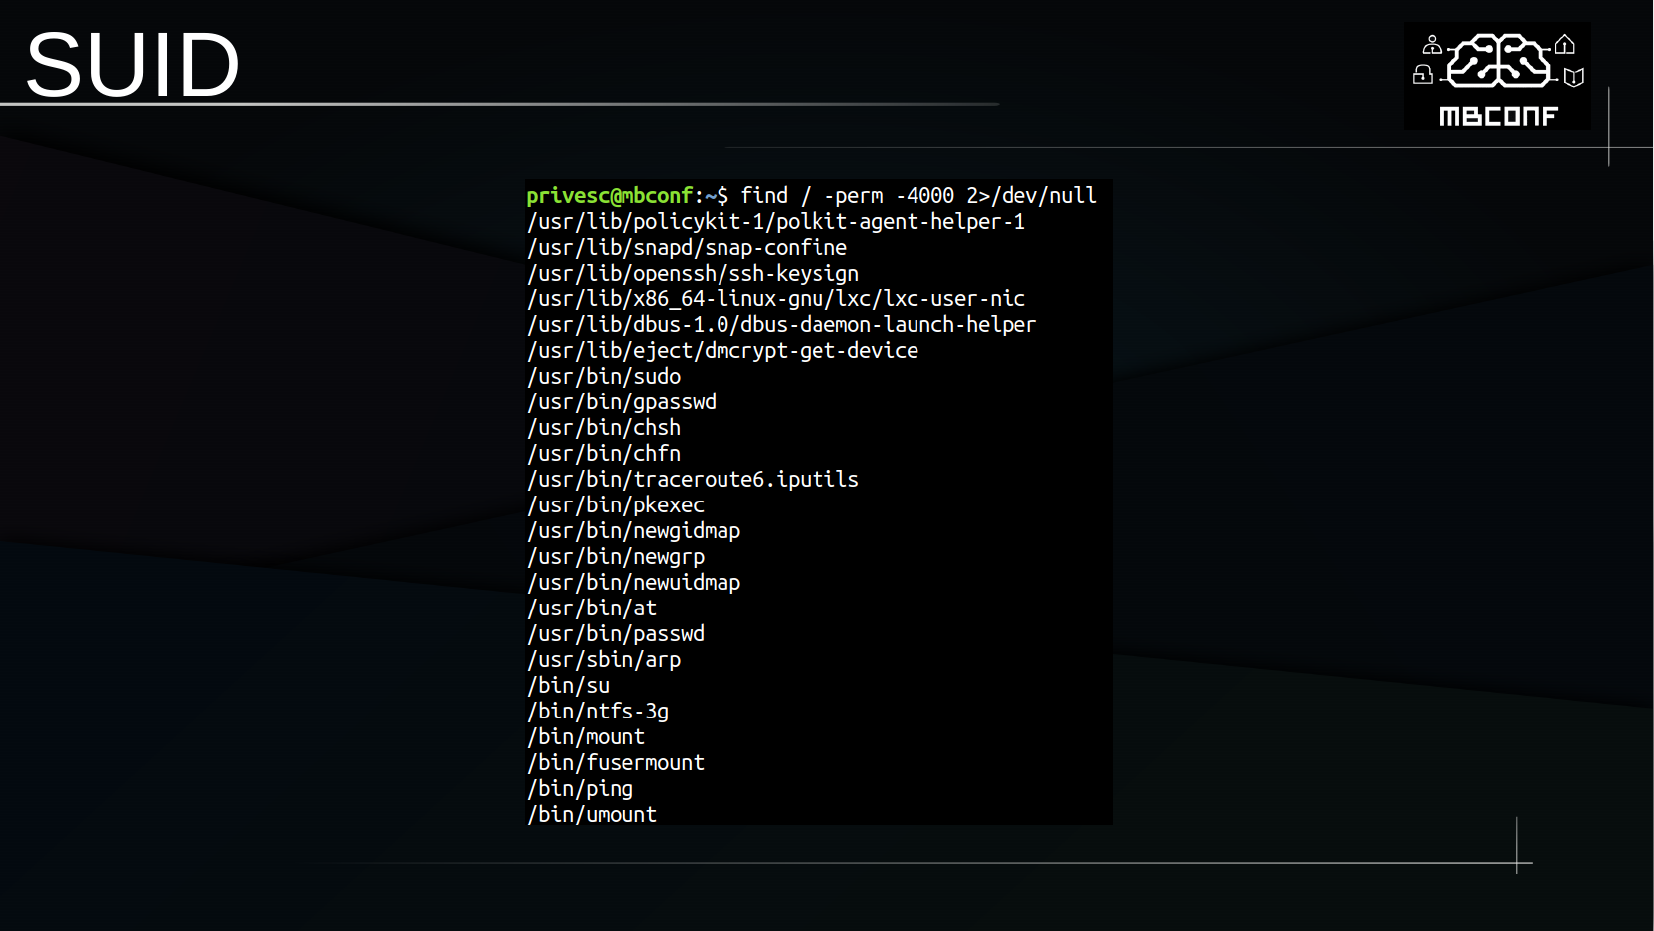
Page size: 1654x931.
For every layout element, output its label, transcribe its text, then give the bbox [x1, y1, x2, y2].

title SUID [23, 11, 1589, 119]
picture [0, 0, 1654, 931]
